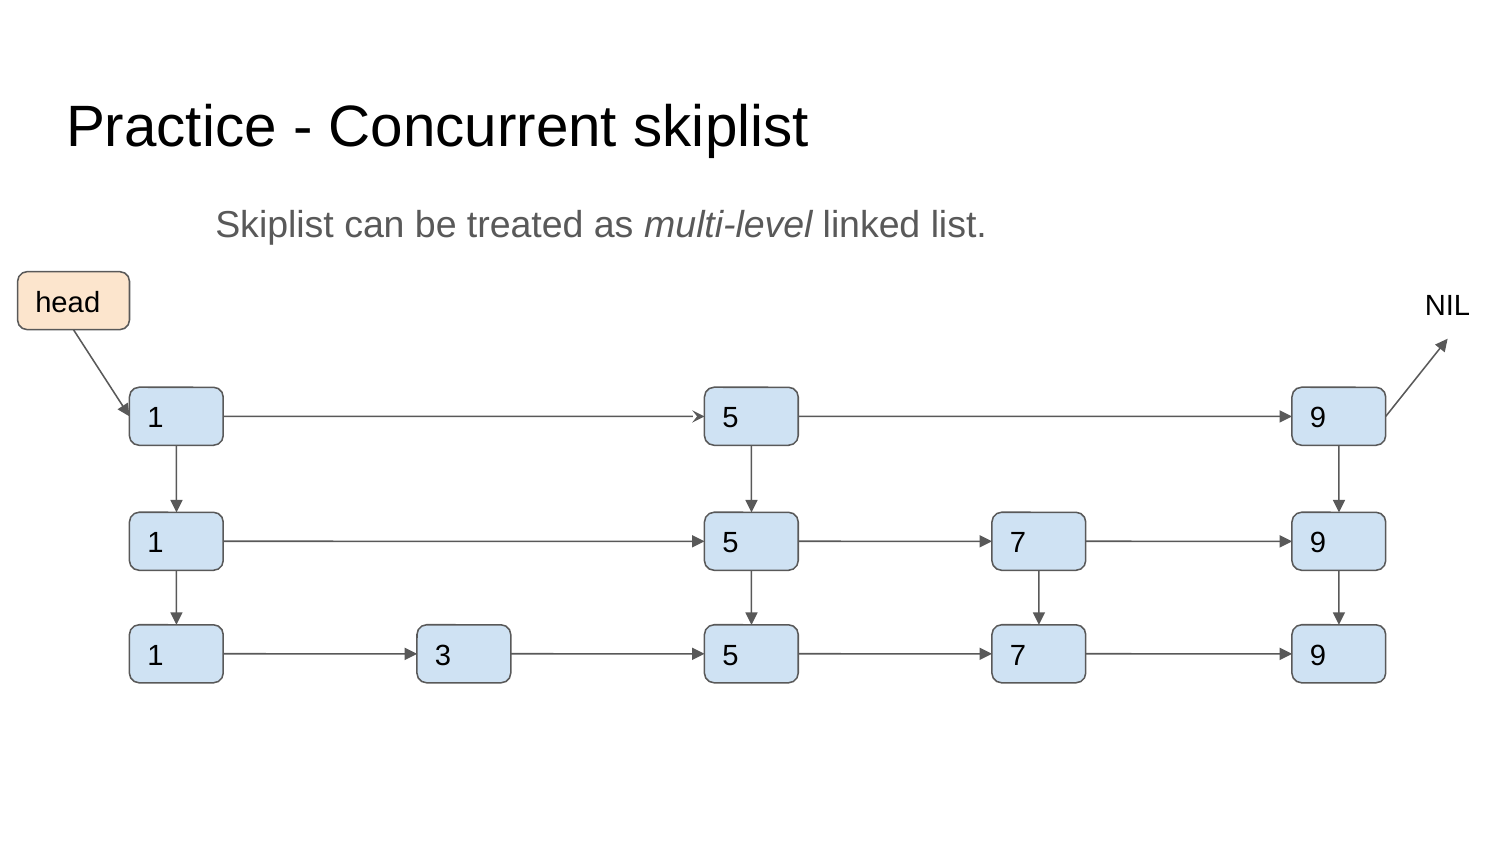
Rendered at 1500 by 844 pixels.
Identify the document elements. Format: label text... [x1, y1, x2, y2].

text_box 9 [1291, 387, 1386, 446]
text_box 1 [129, 512, 224, 571]
text_box NIL [1395, 271, 1500, 339]
title Practice - Concurrent skiplist [51, 72, 1449, 167]
text_box 5 [704, 624, 799, 683]
text_box 3 [416, 624, 511, 683]
text_box 7 [991, 512, 1086, 571]
text_box 1 [129, 387, 224, 446]
list Skiplist can be treated as multi-level linked list. [200, 178, 1401, 292]
text_box 7 [991, 624, 1086, 683]
text_box 5 [704, 512, 799, 571]
text_box head [17, 271, 130, 330]
text_box 1 [129, 624, 224, 683]
text_box 5 [704, 387, 799, 446]
text_box 9 [1291, 512, 1386, 571]
text_box 9 [1291, 624, 1386, 683]
